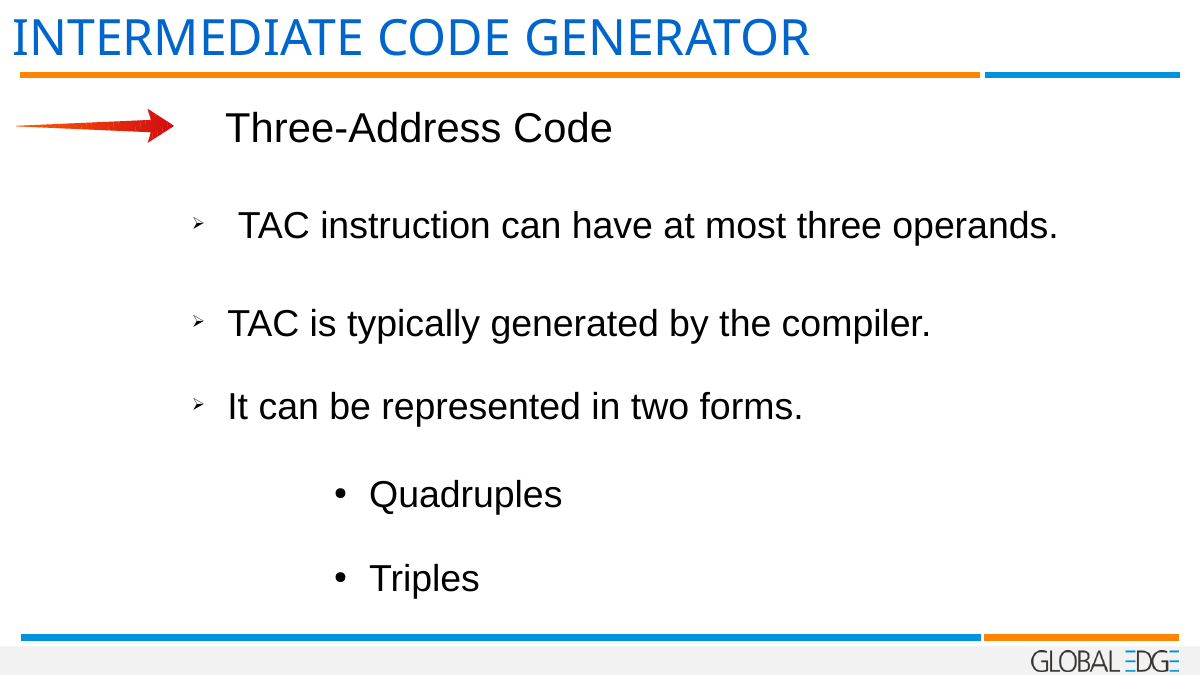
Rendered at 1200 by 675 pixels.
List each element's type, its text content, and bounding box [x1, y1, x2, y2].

picture [13, 106, 94, 146]
text_box Quadruples Triples [318, 466, 780, 608]
title INTERMEDIATE CODE GENERATOR [12, 6, 1088, 66]
text_box Three-Address Code [94, 97, 745, 160]
text_box It can be represented in two forms. [177, 377, 1146, 435]
text_box TAC instruction can have at most three operands. [177, 197, 1170, 254]
text_box TAC is typically generated by the compiler. [177, 295, 1176, 353]
picture [1031, 650, 1179, 672]
